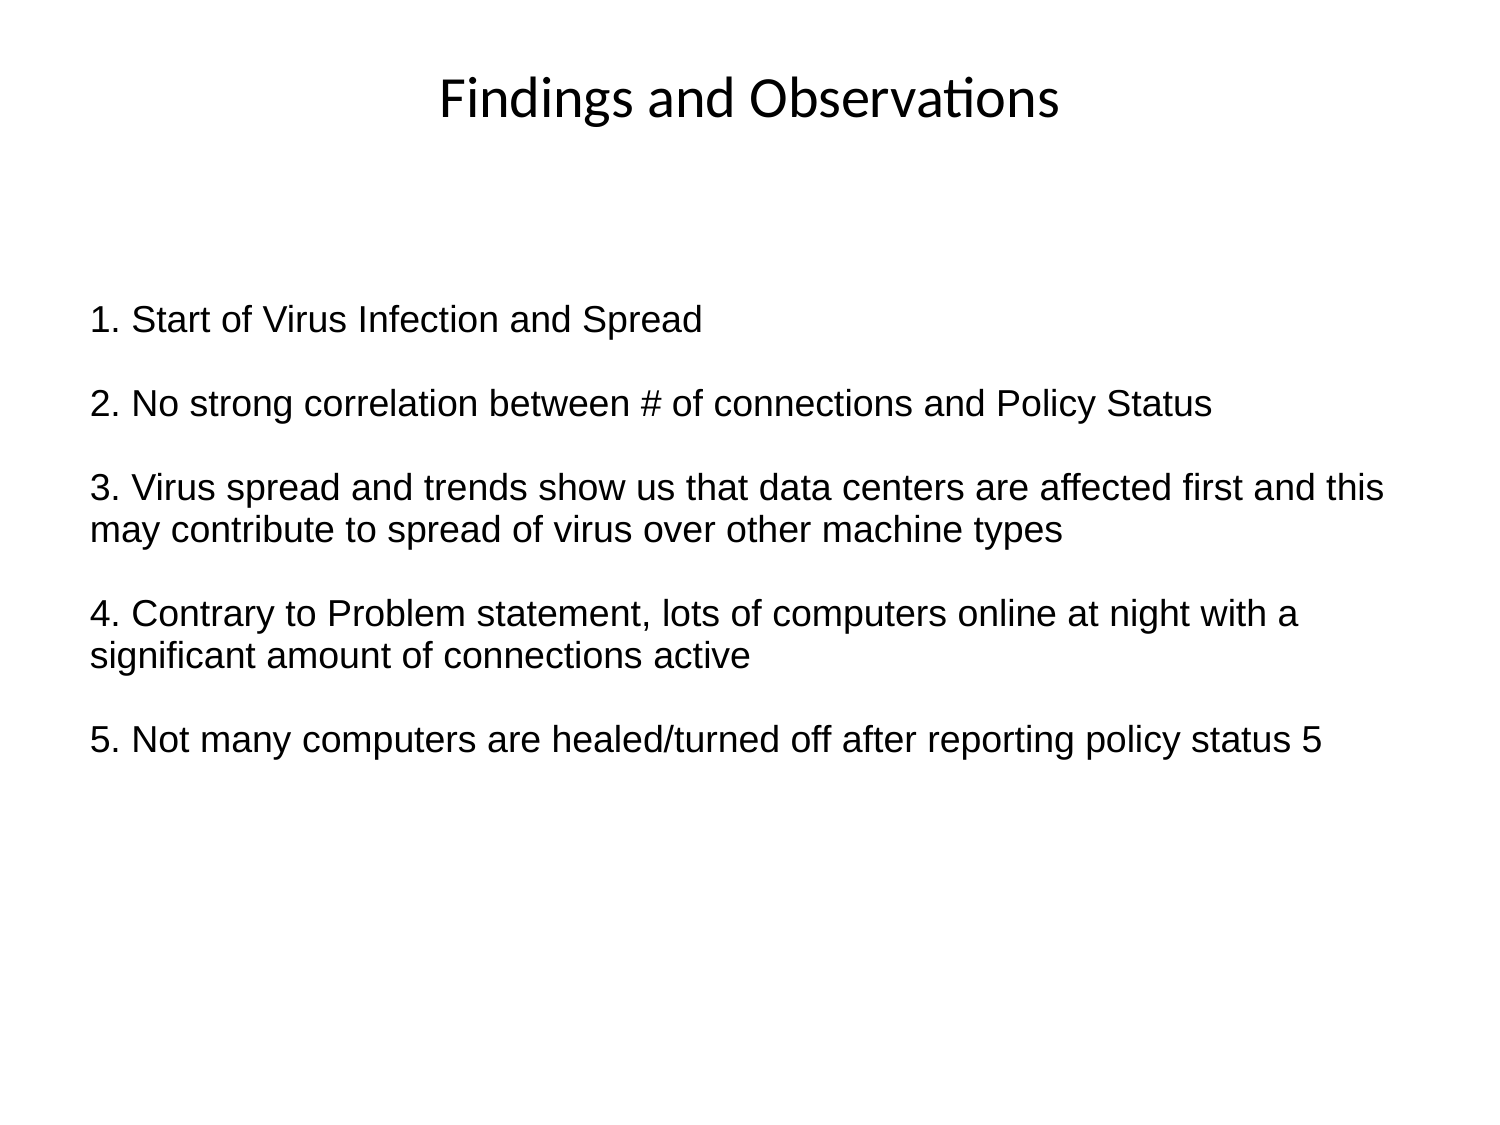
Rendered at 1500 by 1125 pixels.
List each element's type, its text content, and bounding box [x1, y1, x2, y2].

text_box 1. Start of Virus Infection and Spread 2. No strong correlation between # of connections and Policy Status 3. Virus spread and trends show us that data centers are affected first and this may contribute to spread of virus over other machine types 4. Contrary to Problem statement, lots of computers online at night with a significant amount of connections active 5. Not many computers are healed/turned off after reporting policy status 5 [75, 290, 1426, 829]
title Findings and Observations [112, 0, 1388, 188]
